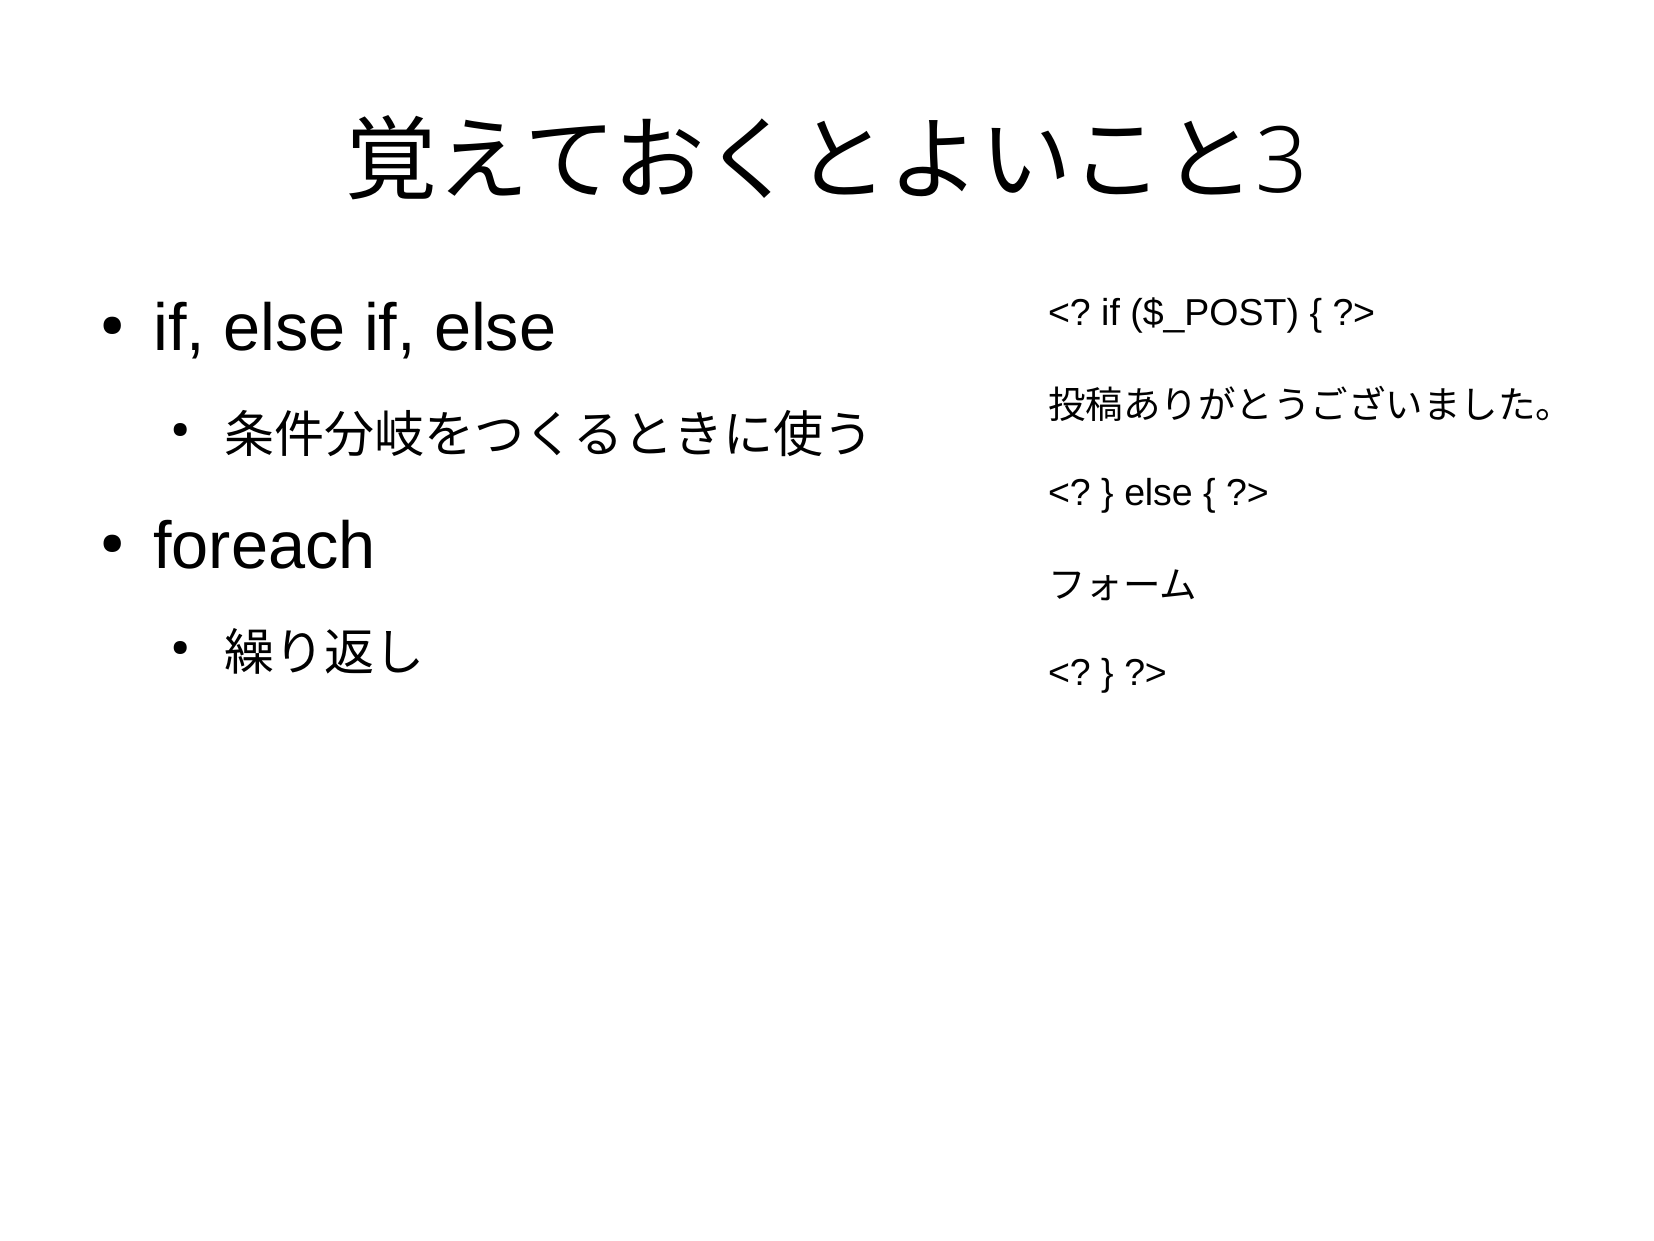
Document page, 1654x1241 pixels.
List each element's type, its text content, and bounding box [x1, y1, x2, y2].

title 覚えておくとよいこと3 [82, 49, 1571, 257]
list if, else if, else 条件分岐をつくるときに使う foreach 繰り返し [82, 290, 1571, 1109]
text_box <? if ($_POST) { ?> 投稿ありがとうございました。 <? } else { ?> フォーム <? } ?> [1033, 283, 1654, 650]
